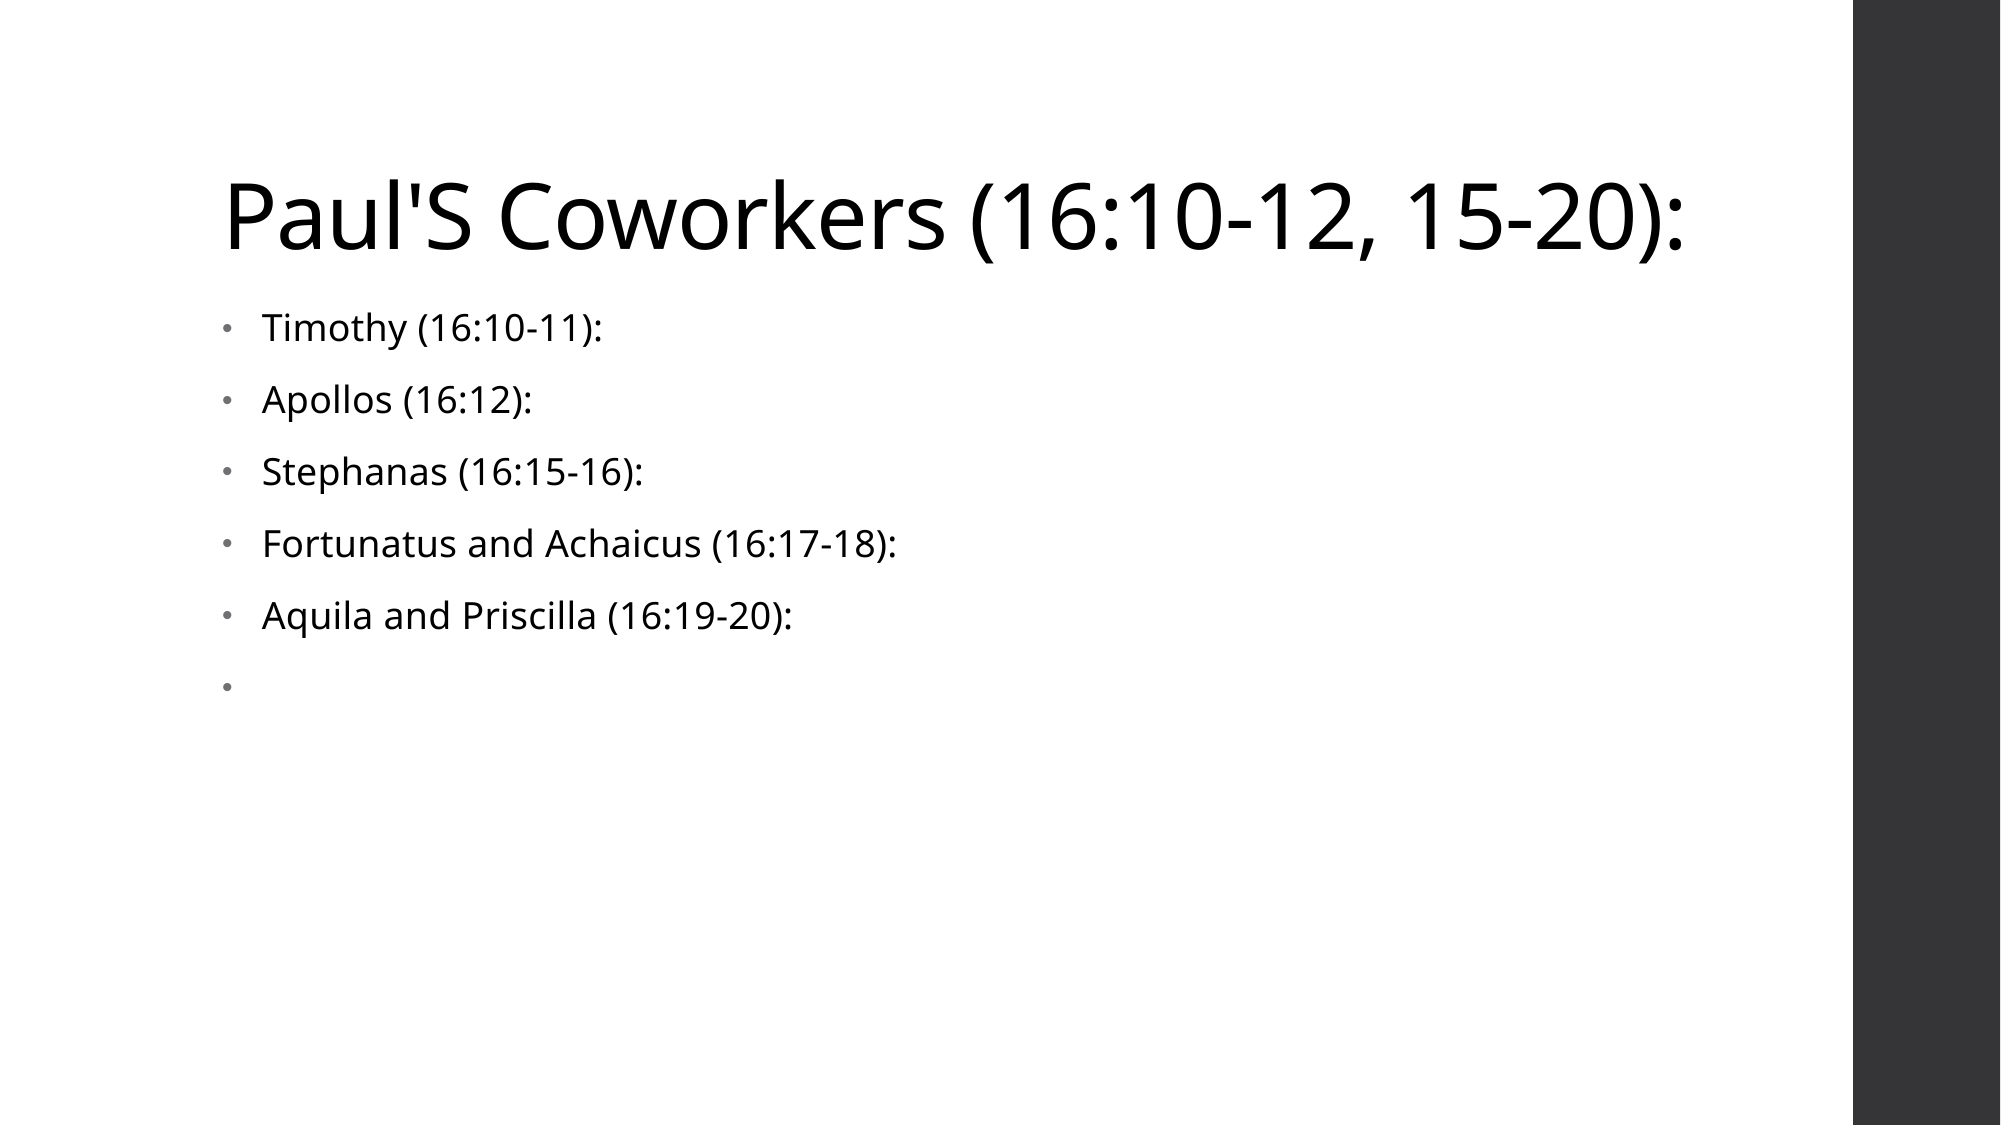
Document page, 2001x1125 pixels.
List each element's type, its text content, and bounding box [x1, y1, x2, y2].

list Timothy (16:10-11): Apollos (16:12): Stephanas (16:15-16): Fortunatus and Achaicus (16:17-18): Aquila and Priscilla (16:19-20): [206, 299, 1617, 1014]
title Paul'S Coworkers (16:10-12, 15-20): [206, 60, 1797, 278]
